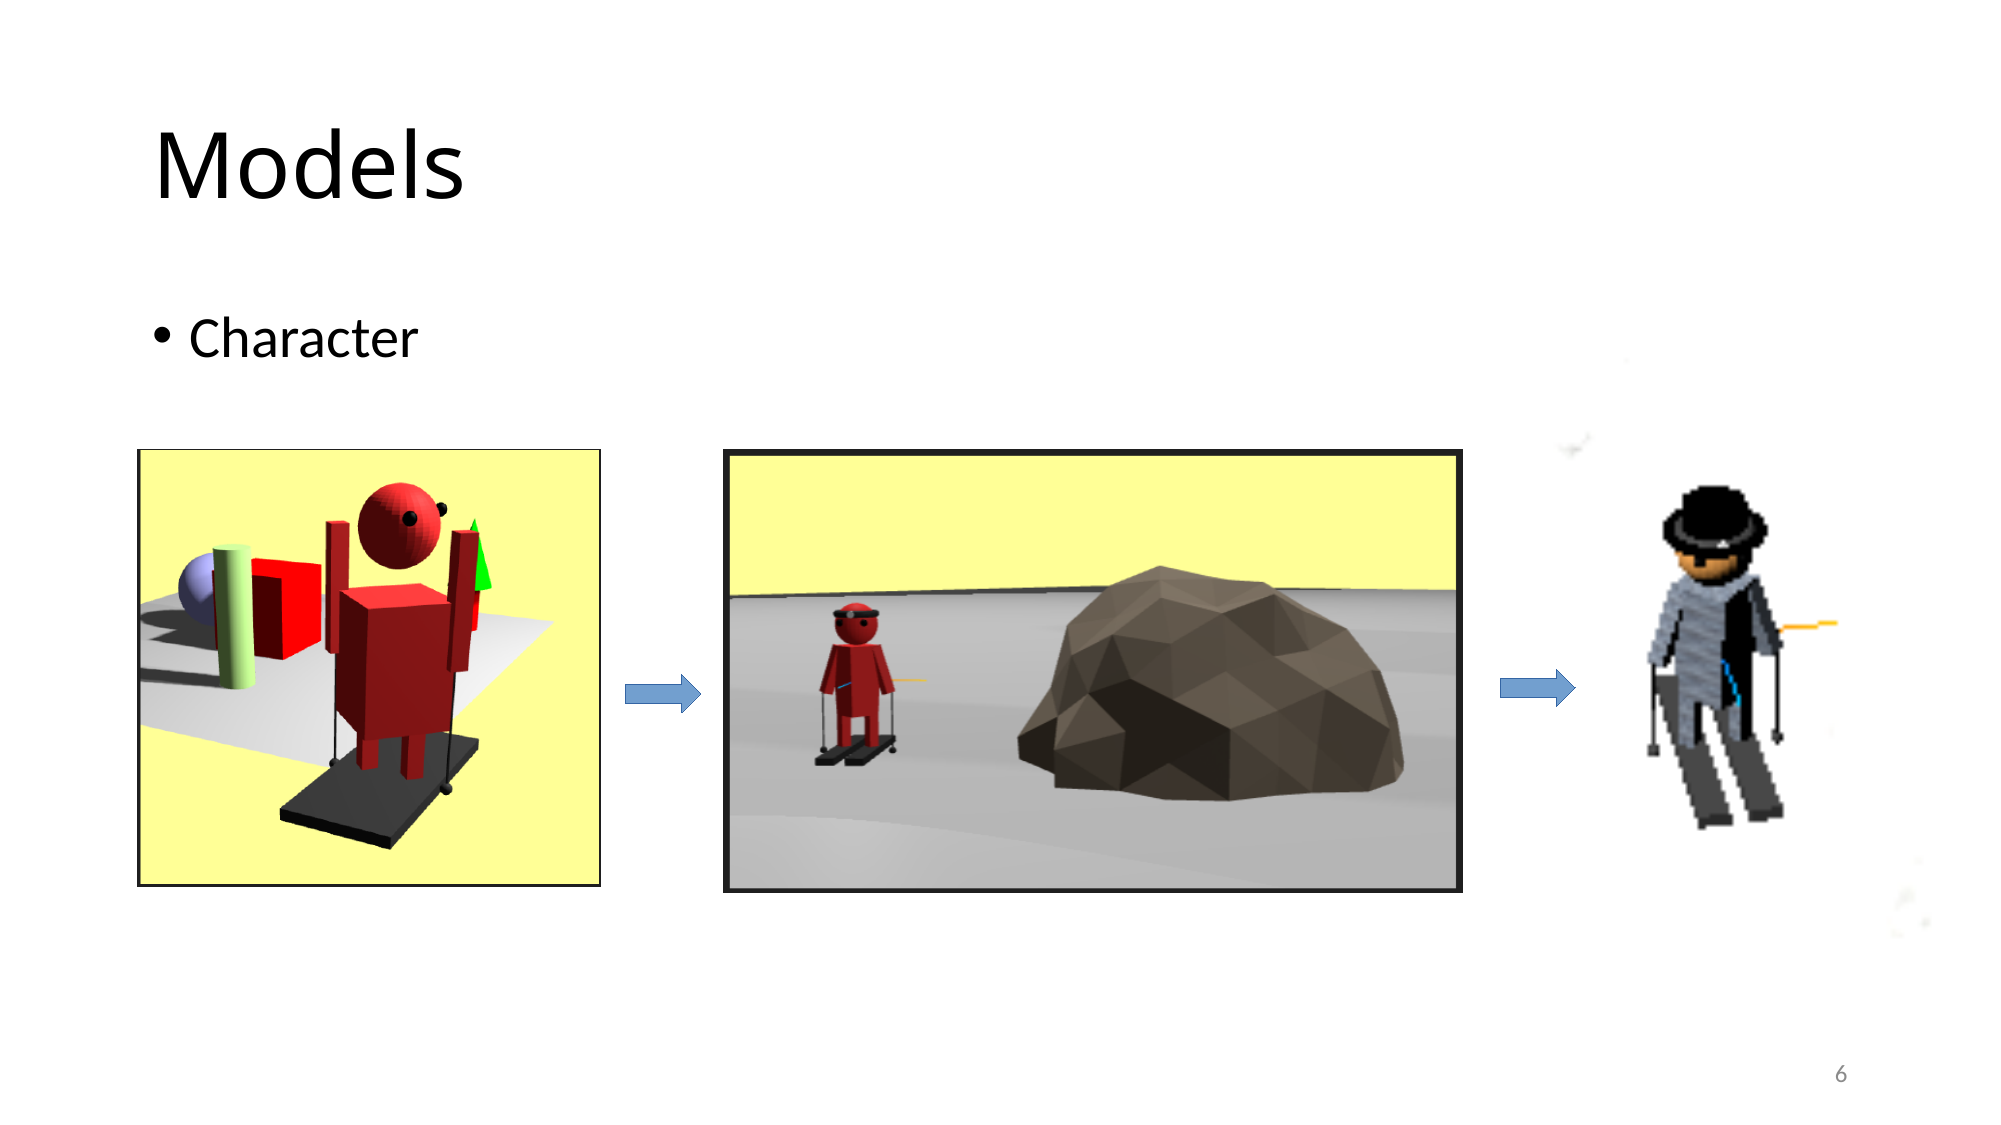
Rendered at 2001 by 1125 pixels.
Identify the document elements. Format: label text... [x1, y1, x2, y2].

text_box [1500, 669, 1576, 707]
title Models [137, 59, 1863, 278]
list Character [137, 299, 1863, 1014]
picture [137, 449, 601, 887]
picture [723, 449, 1463, 893]
text_box [625, 674, 701, 713]
picture [1537, 337, 1951, 967]
